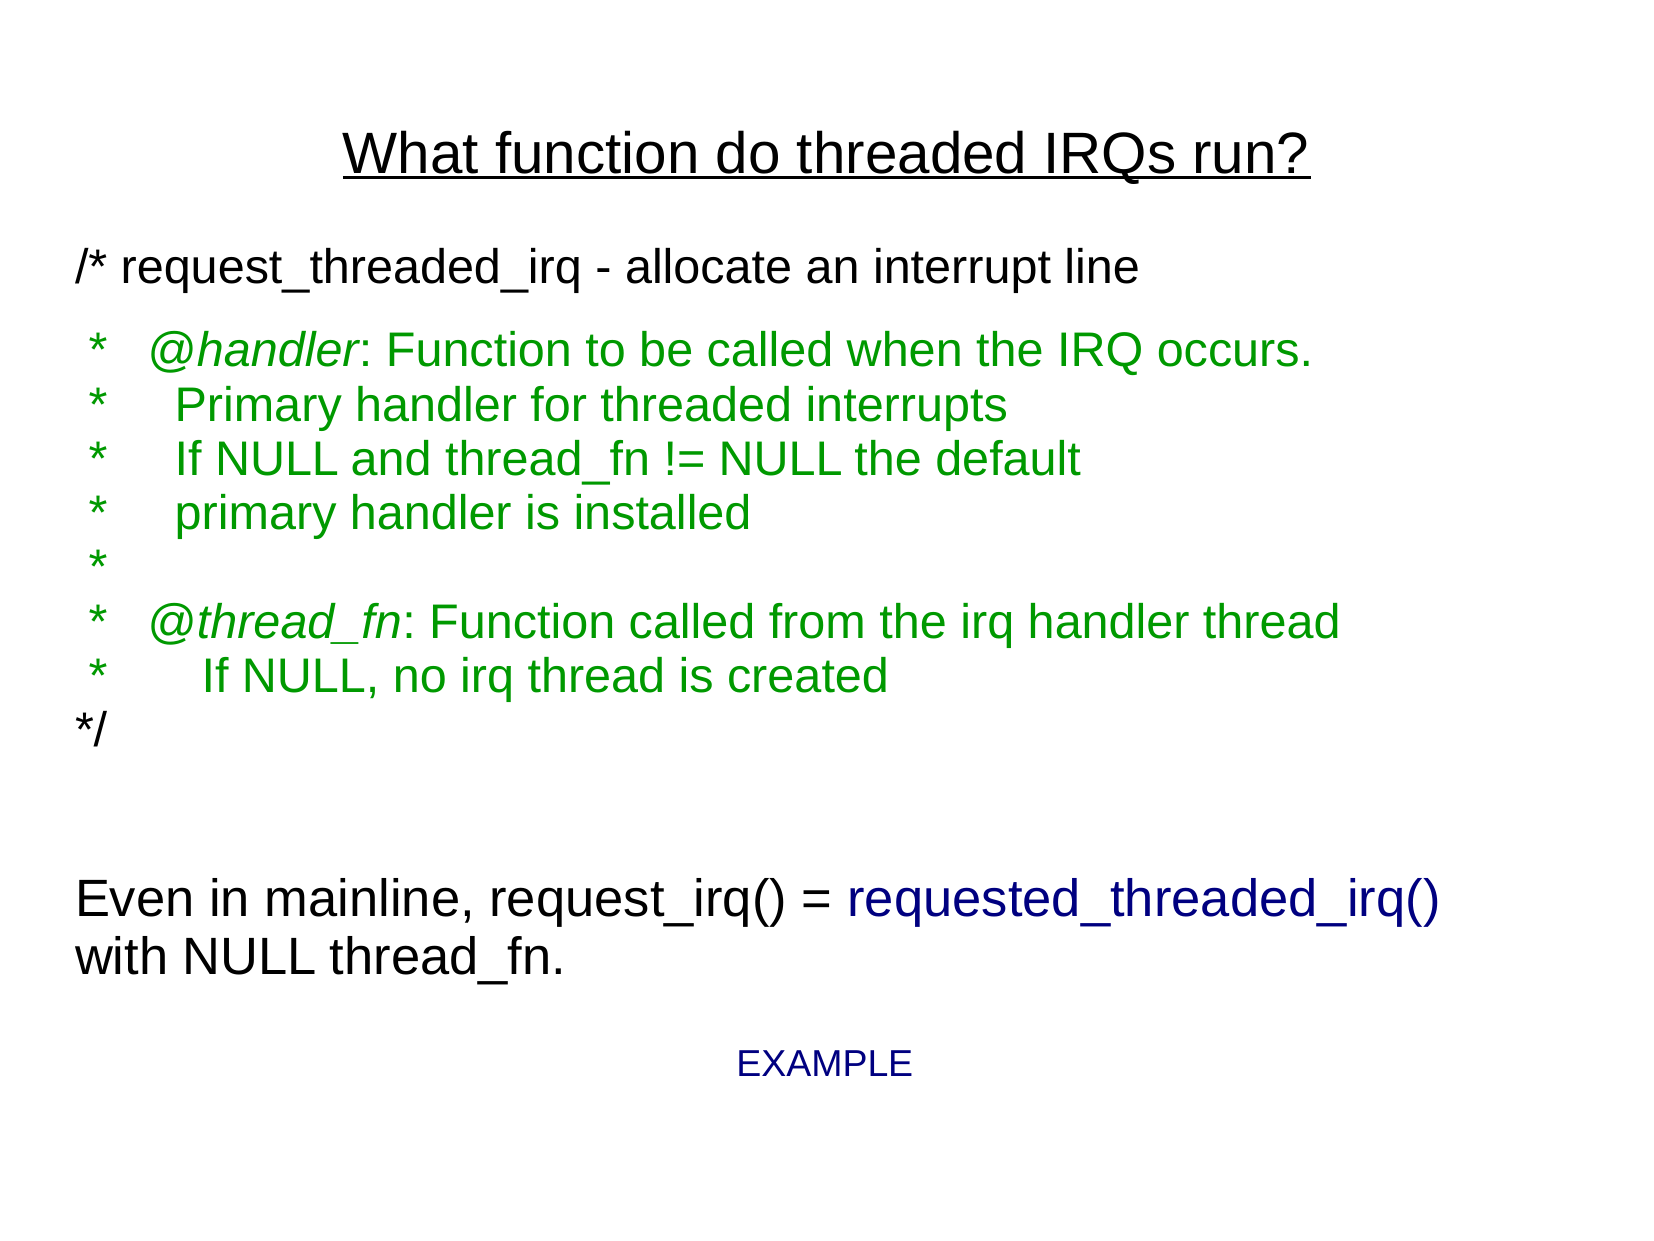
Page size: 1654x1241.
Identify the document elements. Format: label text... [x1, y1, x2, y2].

text_box EXAMPLE [721, 1035, 932, 1092]
list /* request_threaded_irq - allocate an interrupt line * @handler: Function to be called when the IRQ occurs. * Primary handler for threaded interrupts * If NULL and thread_fn != NULL the default * primary handler is installed * * @thread_fn: Function called from the irq handler thread * If NULL, no irq thread is created */ Even in mainline, request_irq() = requested_threaded_irq() with NULL thread_fn. [75, 240, 1571, 991]
title What function do threaded IRQs run? [82, 49, 1571, 240]
